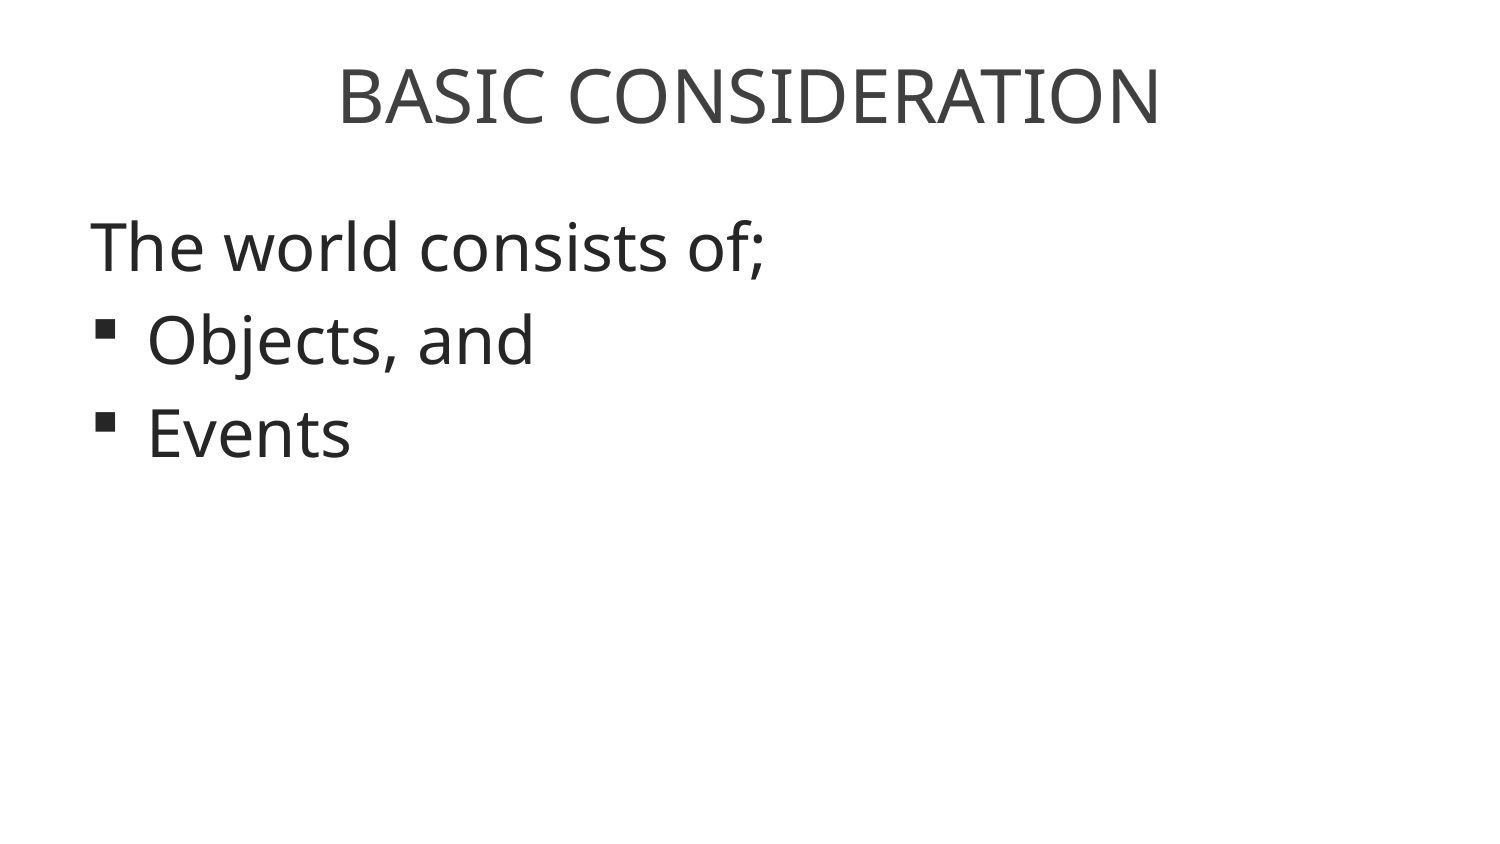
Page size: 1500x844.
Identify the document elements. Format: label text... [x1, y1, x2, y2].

title Basic consideration [75, 23, 1425, 164]
list The world consists of; Objects, and Events [75, 196, 1425, 754]
